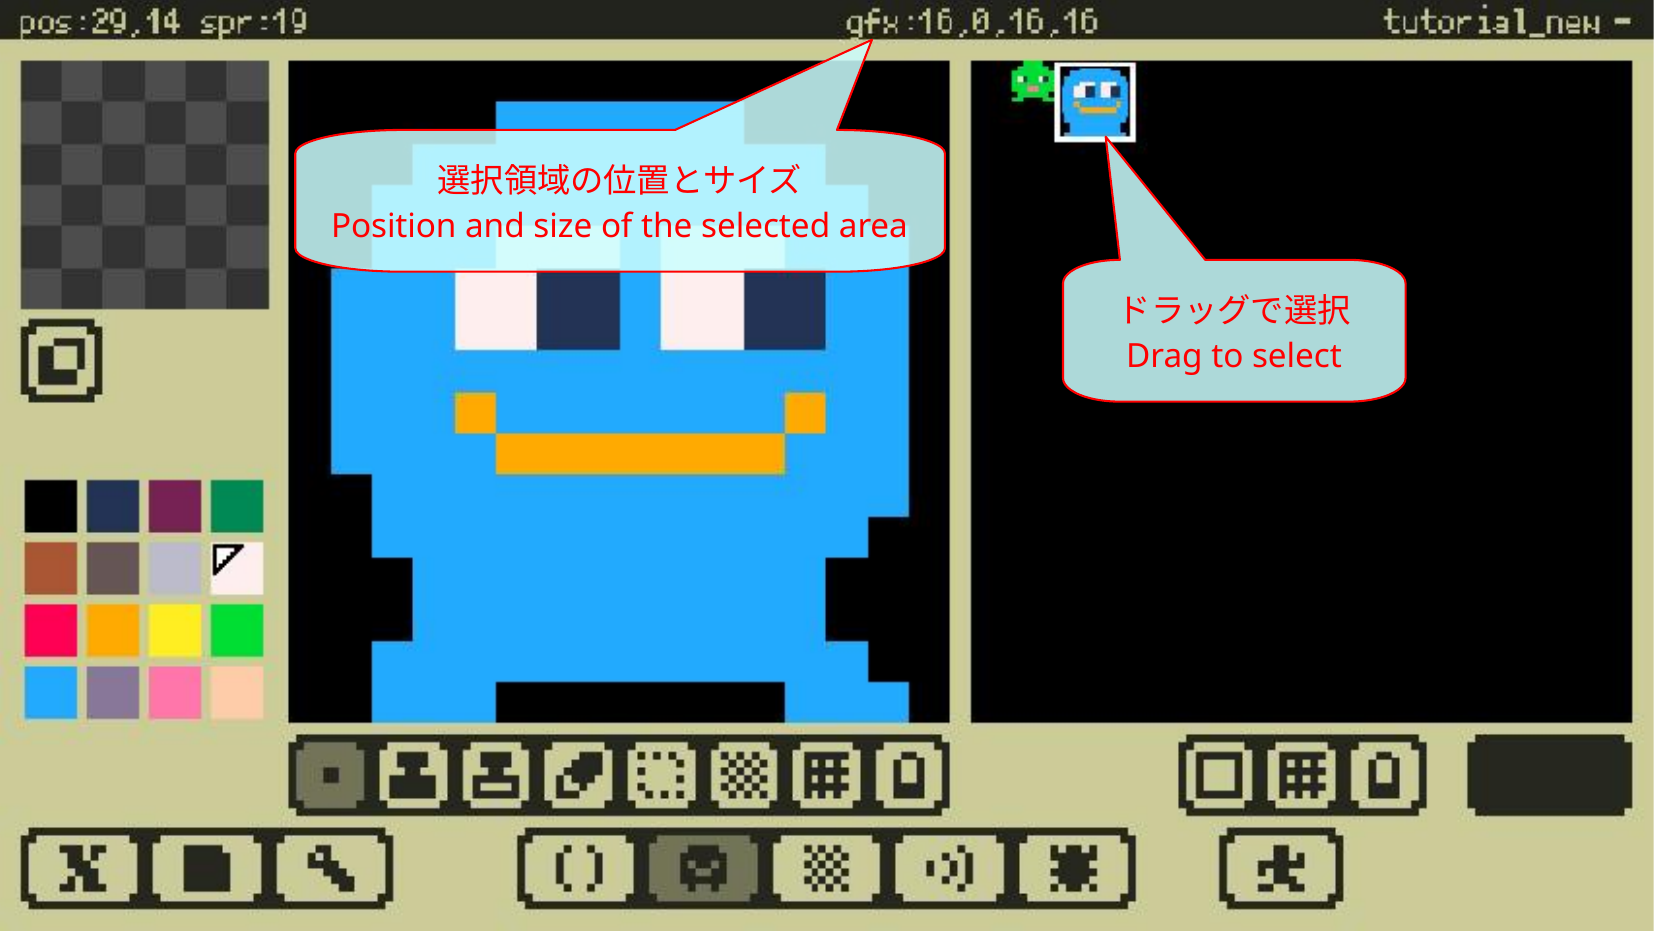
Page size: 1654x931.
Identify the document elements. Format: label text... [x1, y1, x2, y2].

picture [0, 0, 1654, 931]
text_box 選択領域の位置とサイズ Position and size of the selected area [295, 39, 945, 272]
text_box ドラッグで選択 Drag to select [1062, 136, 1406, 402]
